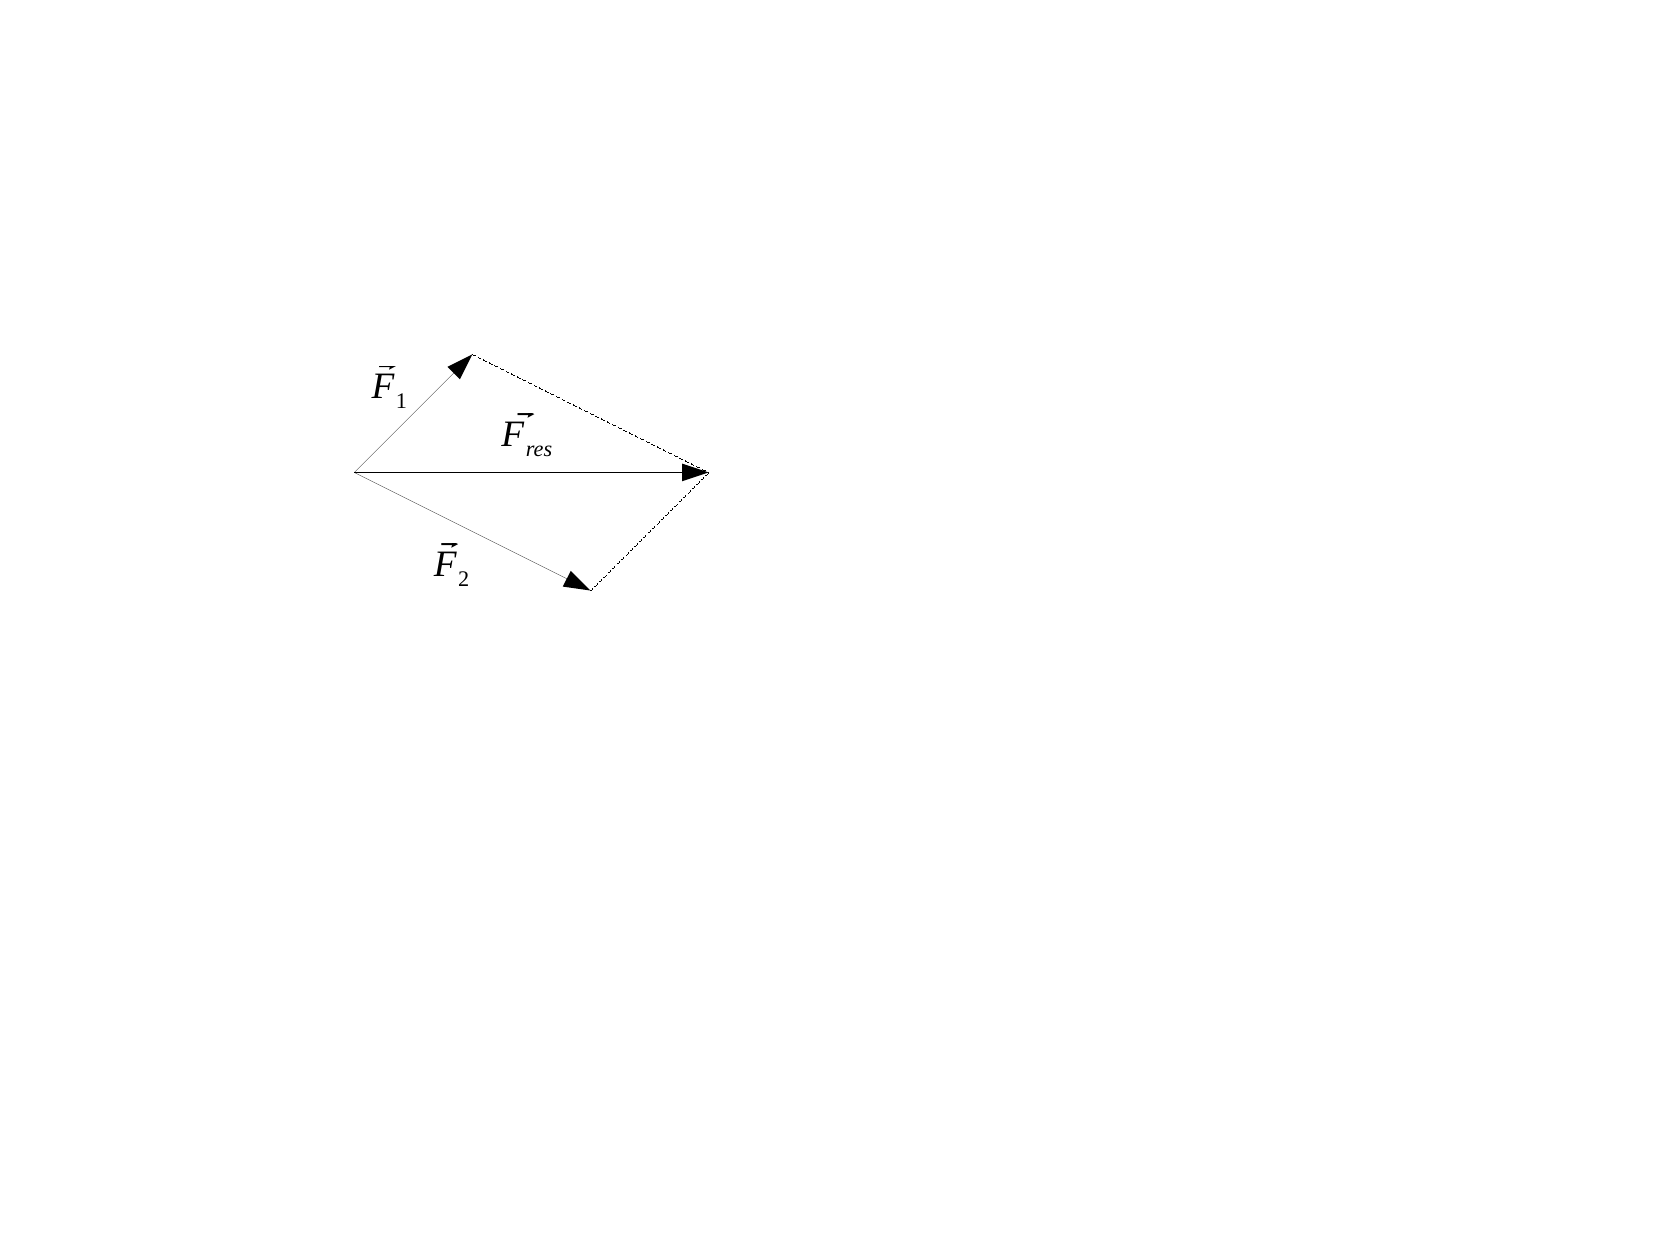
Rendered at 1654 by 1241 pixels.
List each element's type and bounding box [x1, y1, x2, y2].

chart [425, 543, 476, 591]
chart [492, 413, 560, 461]
chart [363, 366, 414, 413]
